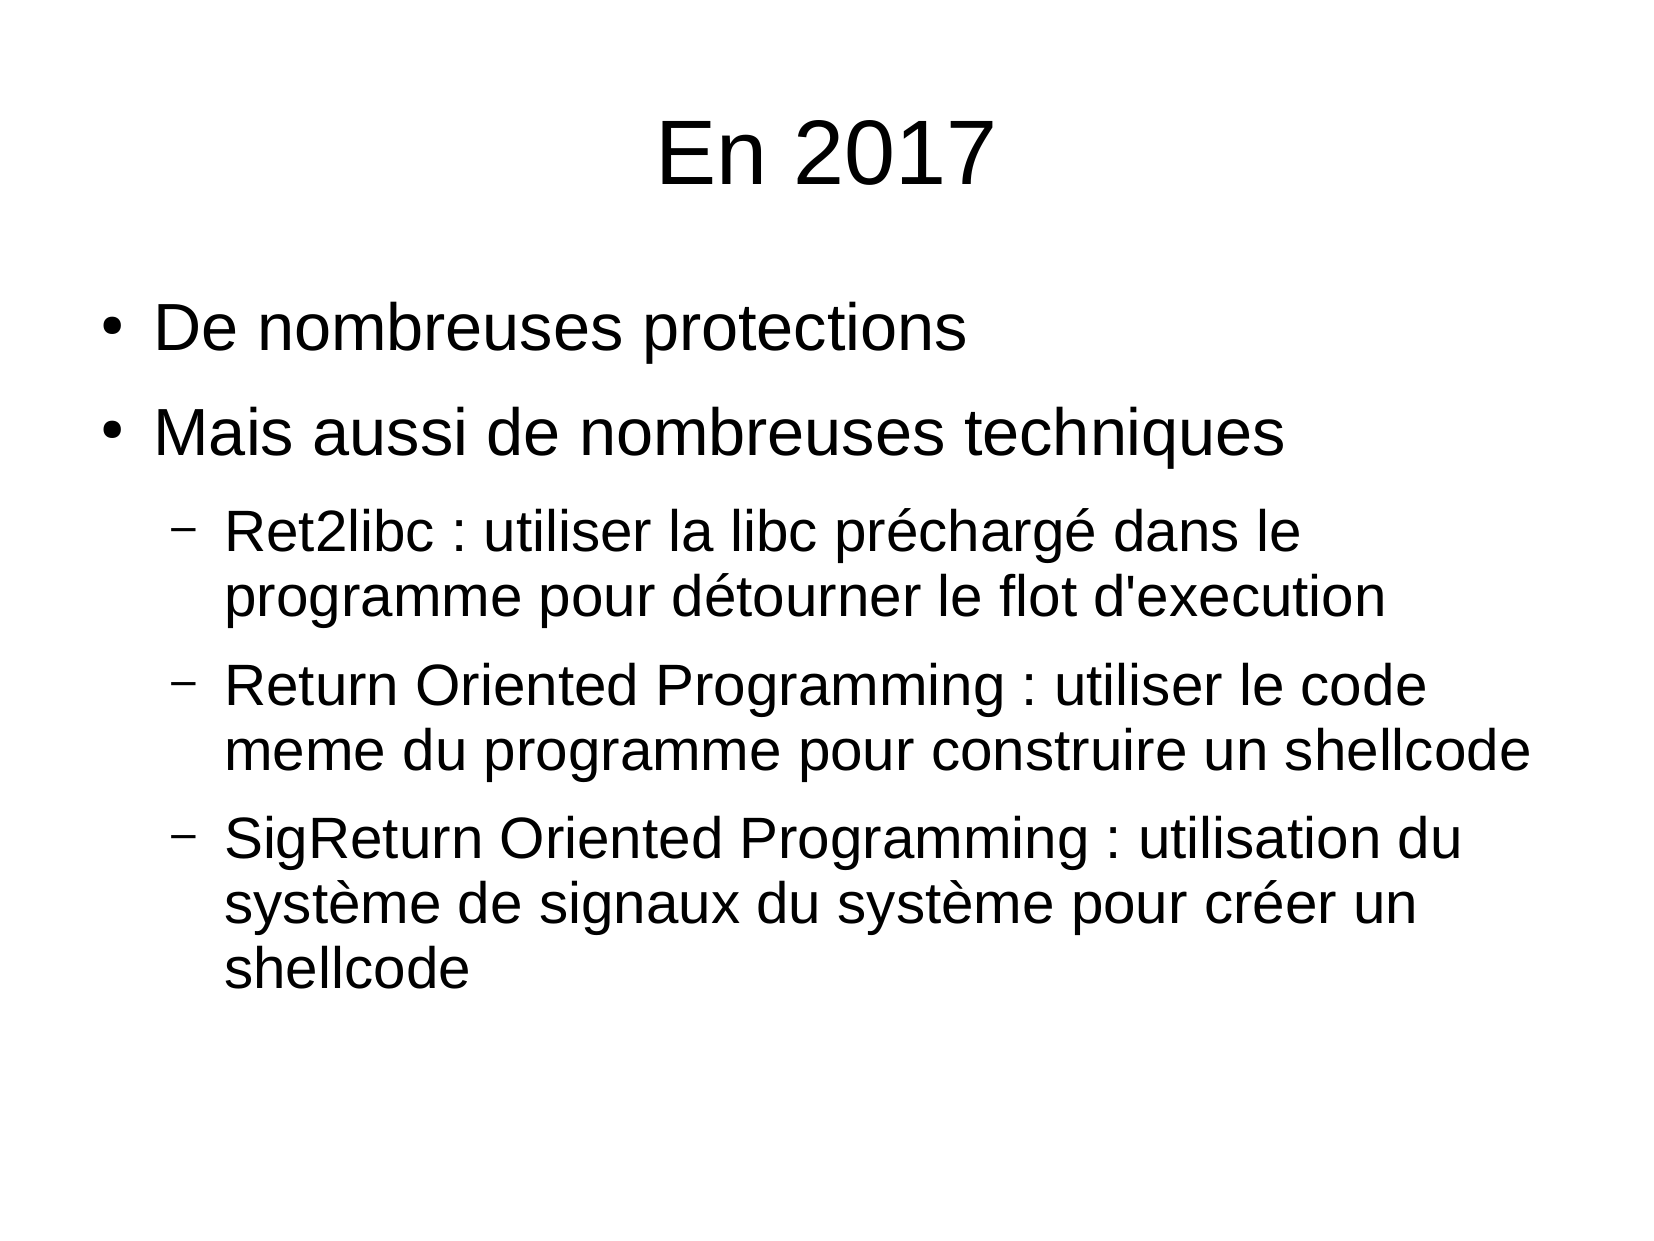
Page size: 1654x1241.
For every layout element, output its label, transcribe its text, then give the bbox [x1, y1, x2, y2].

title En 2017 [82, 49, 1571, 257]
list De nombreuses protections Mais aussi de nombreuses techniques Ret2libc : utiliser la libc préchargé dans le programme pour détourner le flot d'execution Return Oriented Programming : utiliser le code meme du programme pour construire un shellcode SigReturn Oriented Programming : utilisation du système de signaux du système pour créer un shellcode [82, 290, 1571, 1010]
